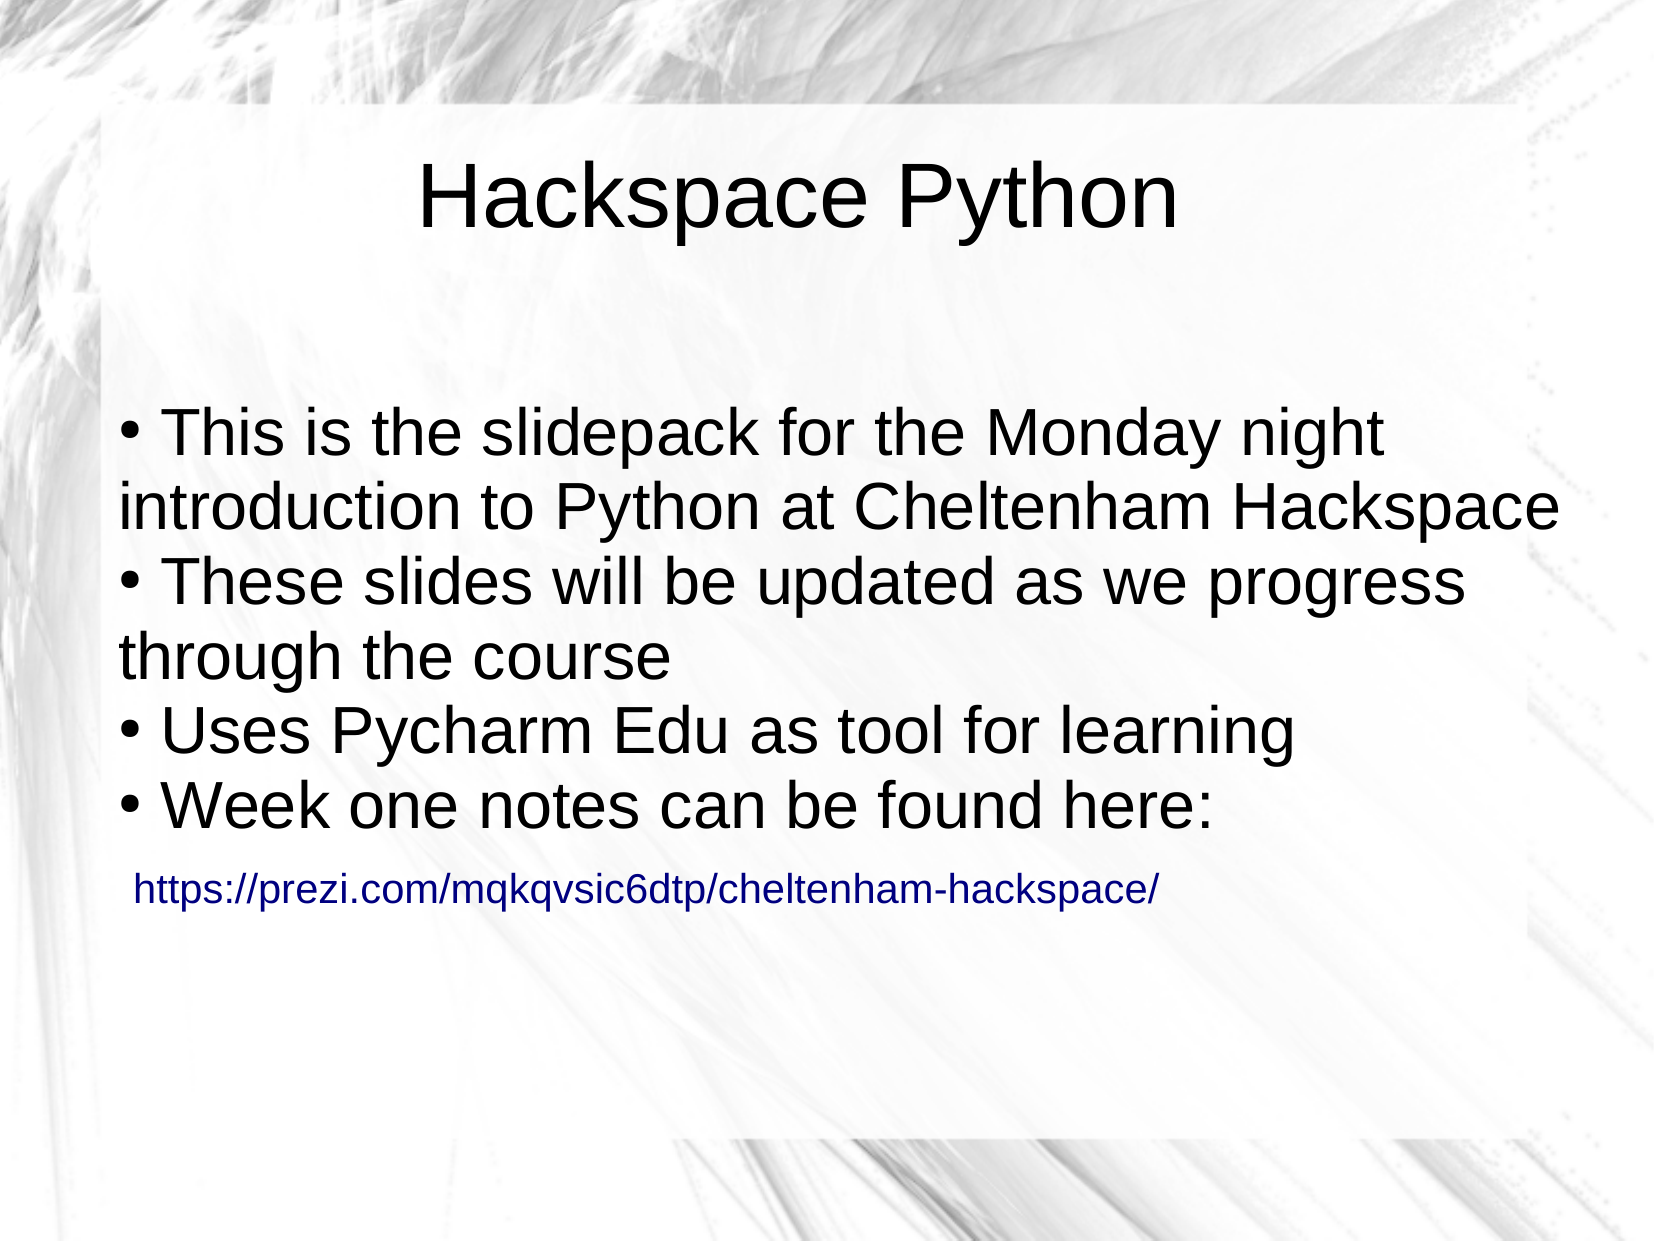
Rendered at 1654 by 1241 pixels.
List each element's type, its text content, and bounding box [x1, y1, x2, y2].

title Hackspace Python [118, 112, 1506, 281]
picture [0, 0, 1654, 1241]
subtitle This is the slidepack for the Monday night introduction to Python at Cheltenham Hackspace These slides will be updated as we progress through the course Uses Pycharm Edu as tool for learning Week one notes can be found here: https://prezi.com/mqkqvsic6dtp/cheltenham-hackspace/ [118, 319, 1571, 945]
